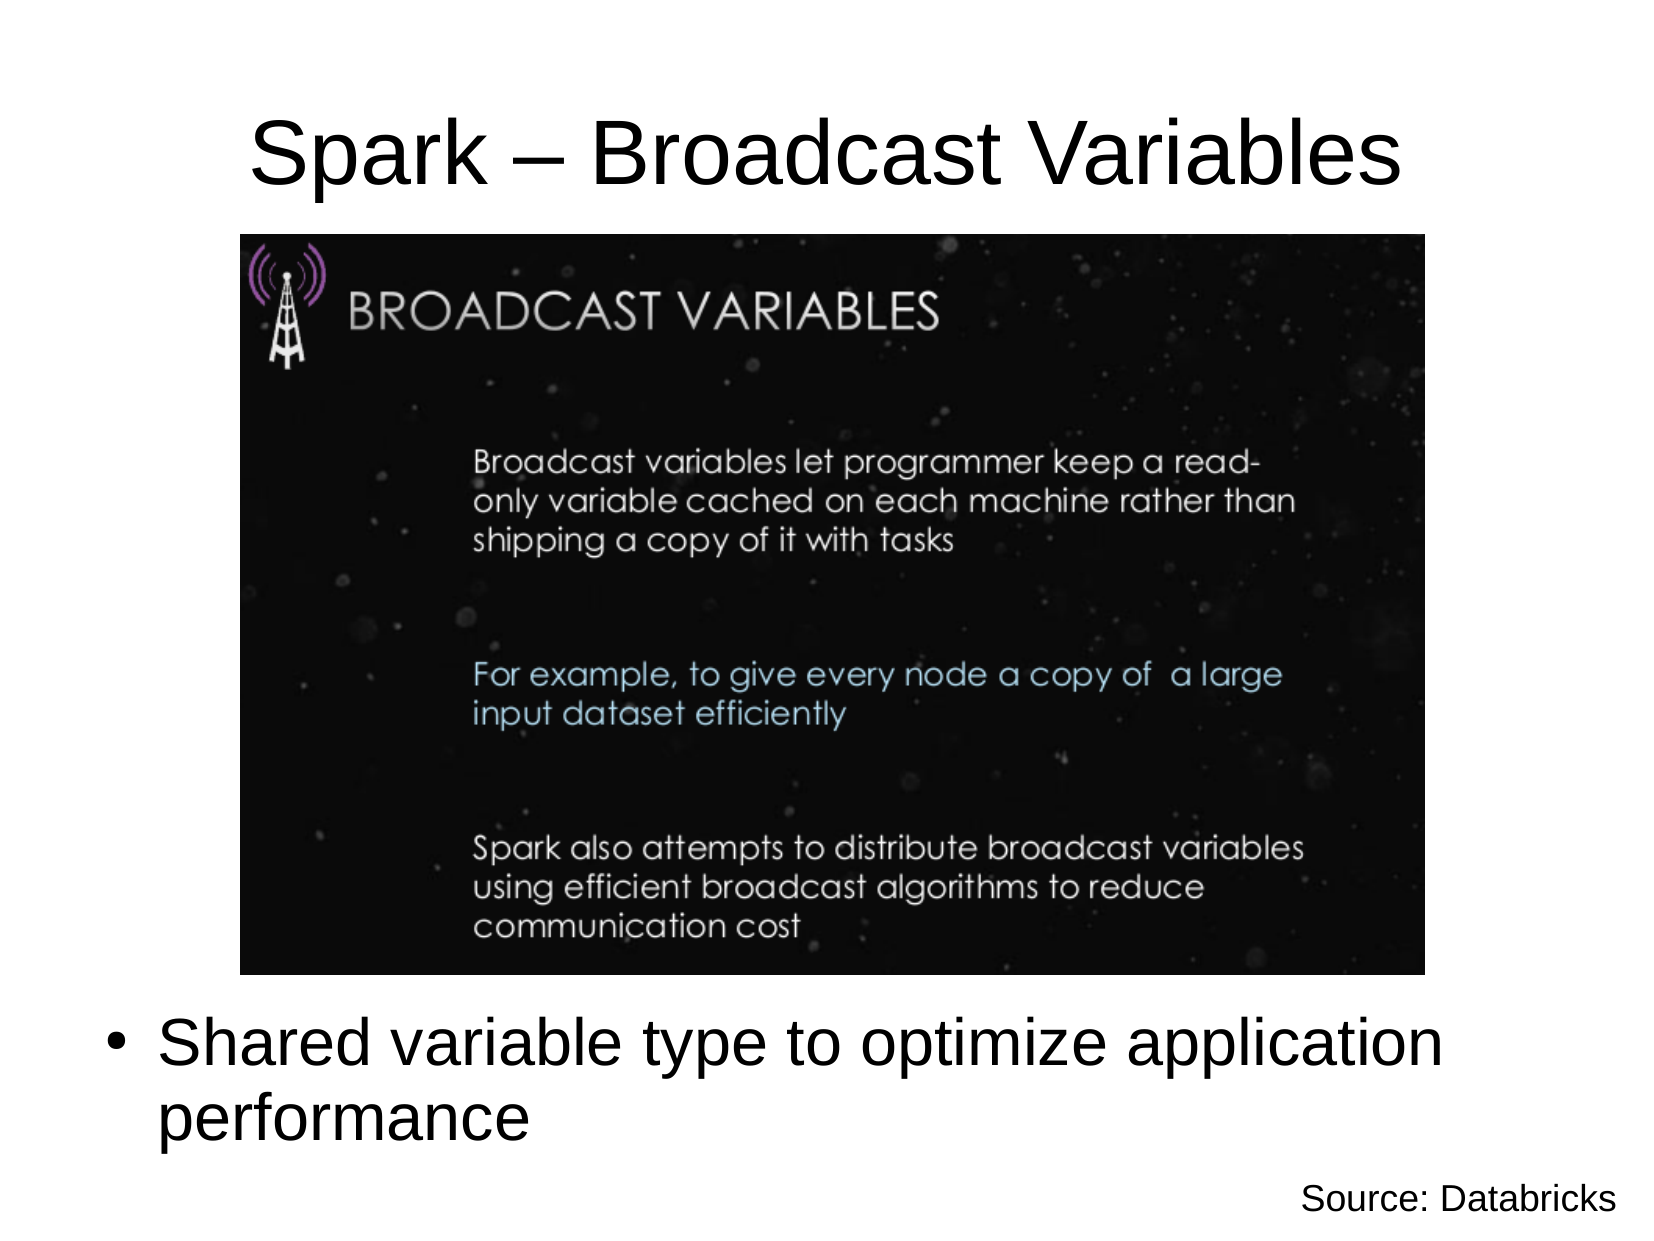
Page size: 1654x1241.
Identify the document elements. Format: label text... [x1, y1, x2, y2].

text_box Source: Databricks [1215, 1170, 1653, 1231]
title Spark – Broadcast Variables [82, 49, 1571, 257]
list Shared variable type to optimize application performance [86, 1005, 1576, 1186]
picture [240, 234, 1425, 976]
